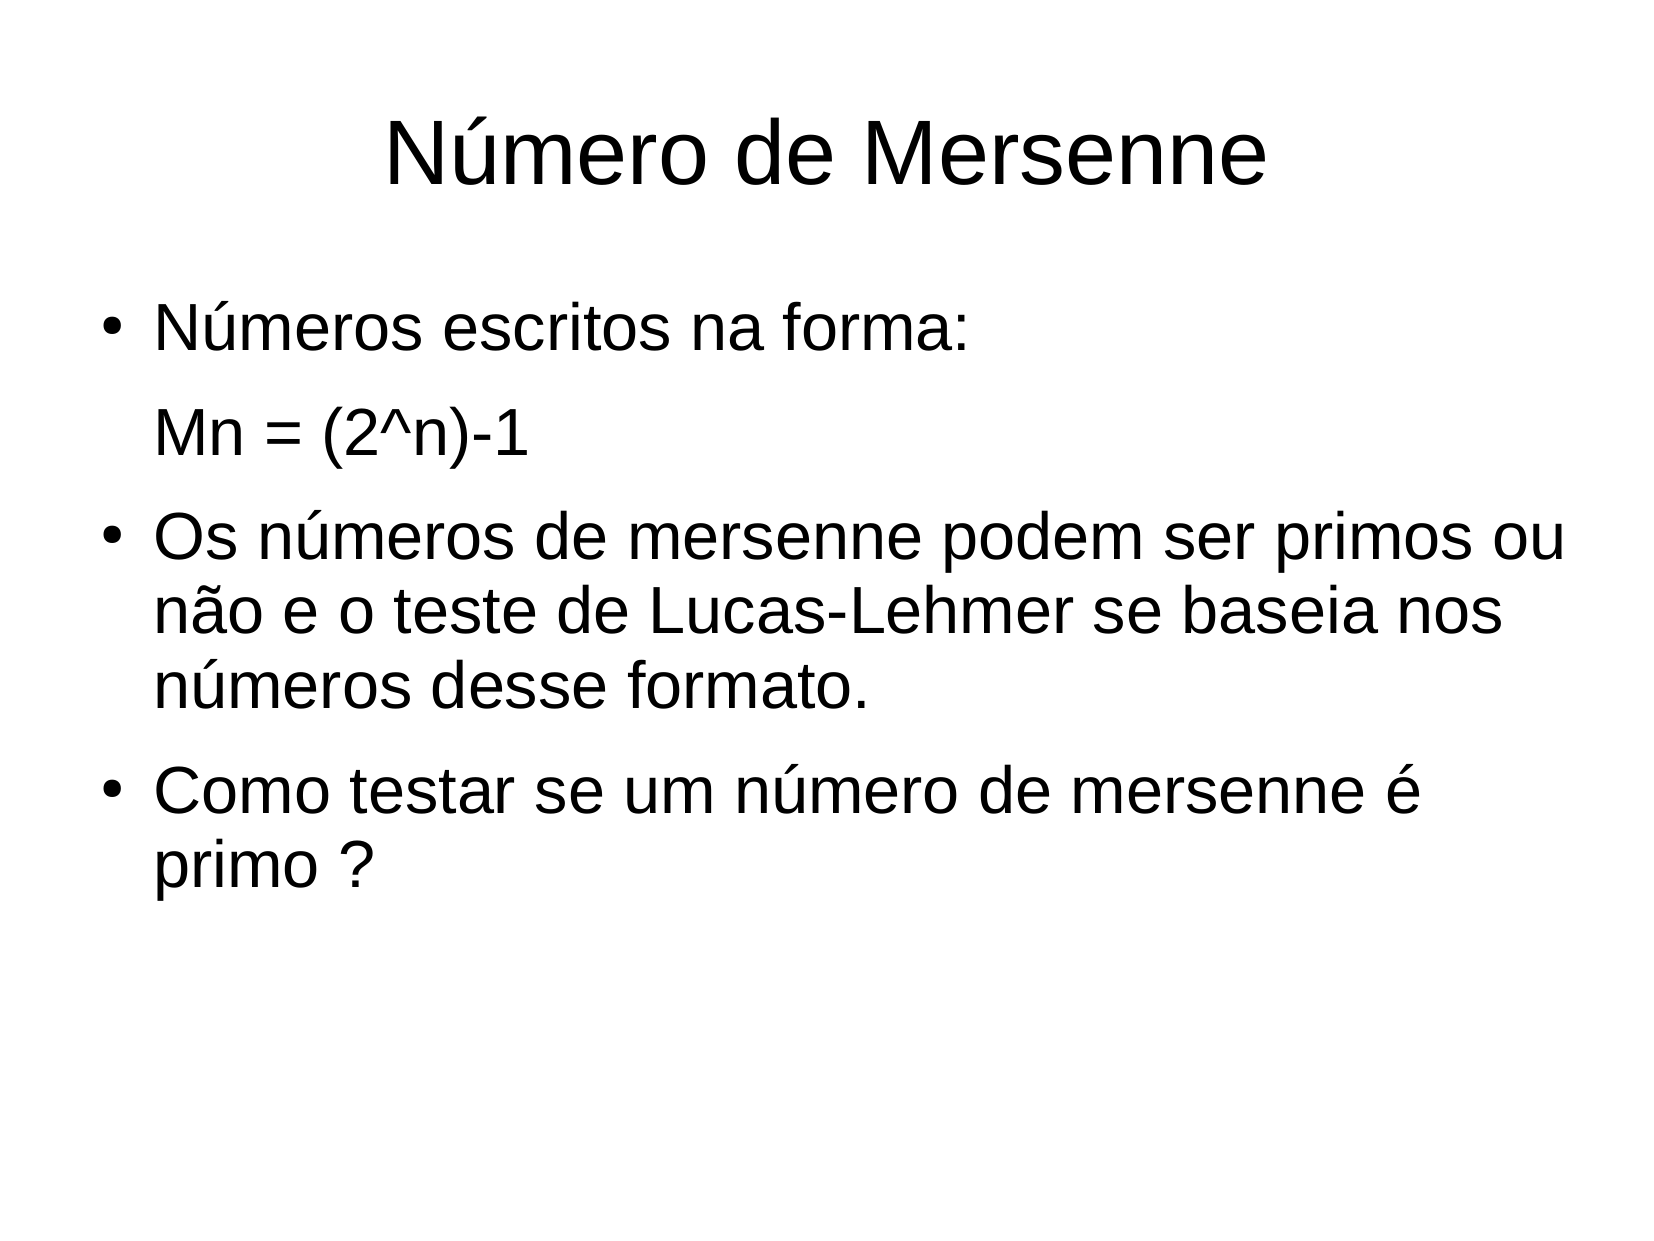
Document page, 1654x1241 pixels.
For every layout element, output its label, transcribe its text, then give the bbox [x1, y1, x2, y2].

list Números escritos na forma: Mn = (2^n)-1 Os números de mersenne podem ser primos ou não e o teste de Lucas-Lehmer se baseia nos números desse formato. Como testar se um número de mersenne é primo ? [82, 290, 1571, 1010]
title Número de Mersenne [82, 49, 1571, 257]
